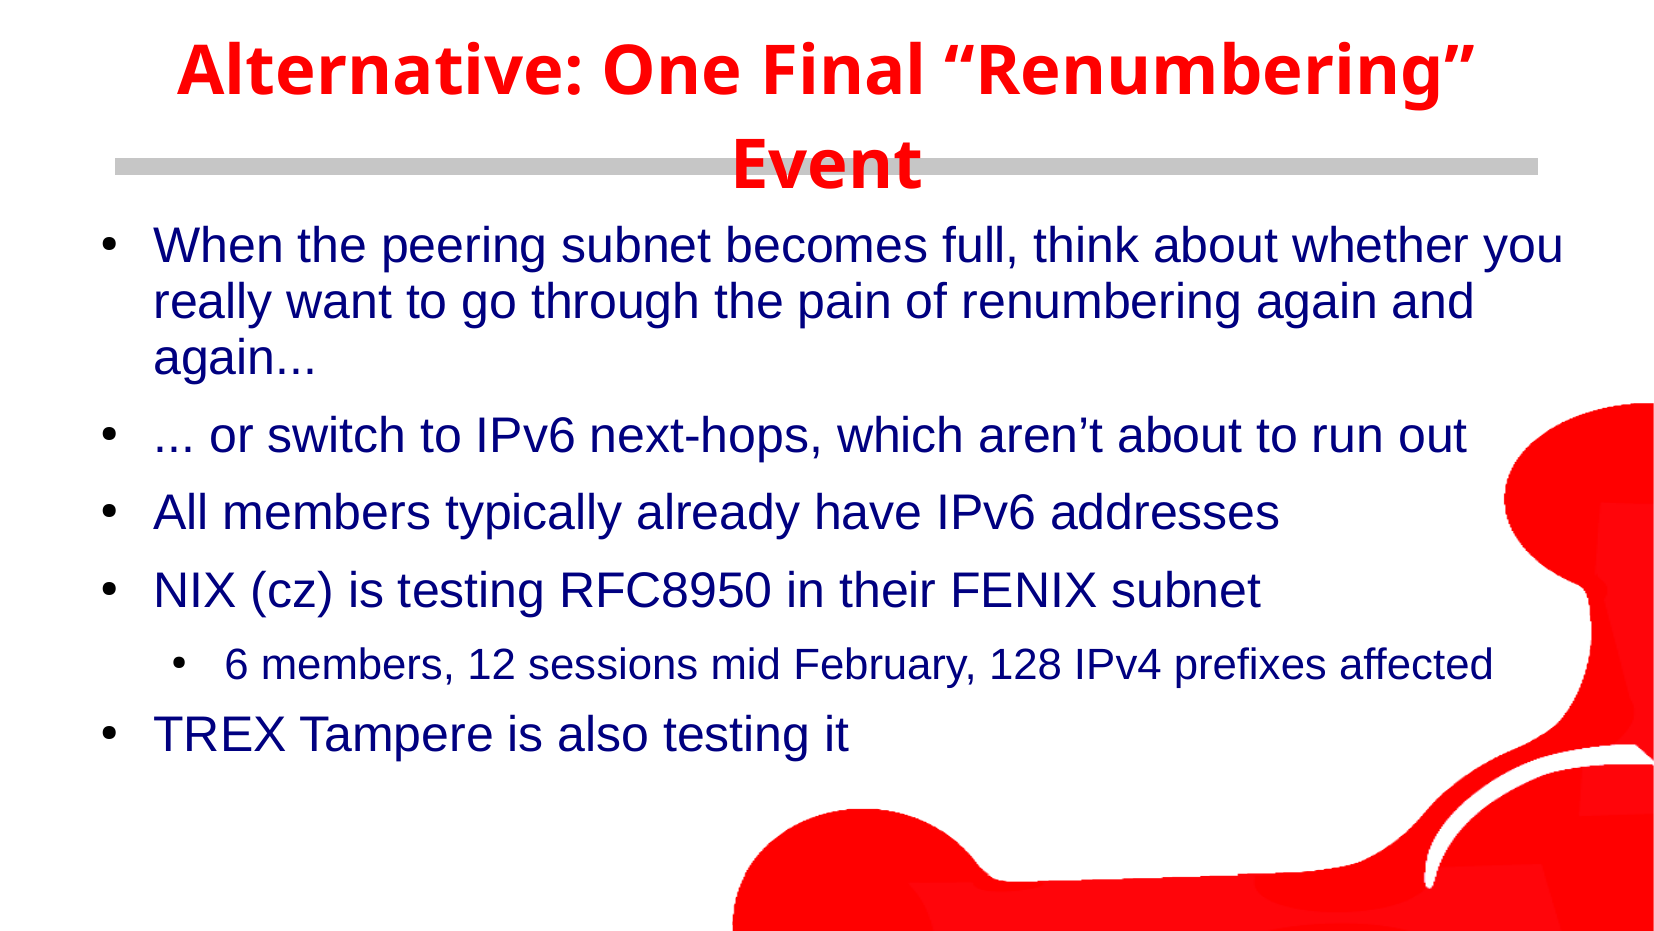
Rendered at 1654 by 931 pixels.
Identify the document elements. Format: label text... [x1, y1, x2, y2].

list When the peering subnet becomes full, think about whether you really want to go through the pain of renumbering again and again... ... or switch to IPv6 next-hops, which aren’t about to run out All members typically already have IPv6 addresses NIX (cz) is testing RFC8950 in their FENIX subnet 6 members, 12 sessions mid February, 128 IPv4 prefixes affected TREX Tampere is also testing it [82, 217, 1571, 804]
title Alternative: One Final “Renumbering” Event [82, 36, 1571, 193]
